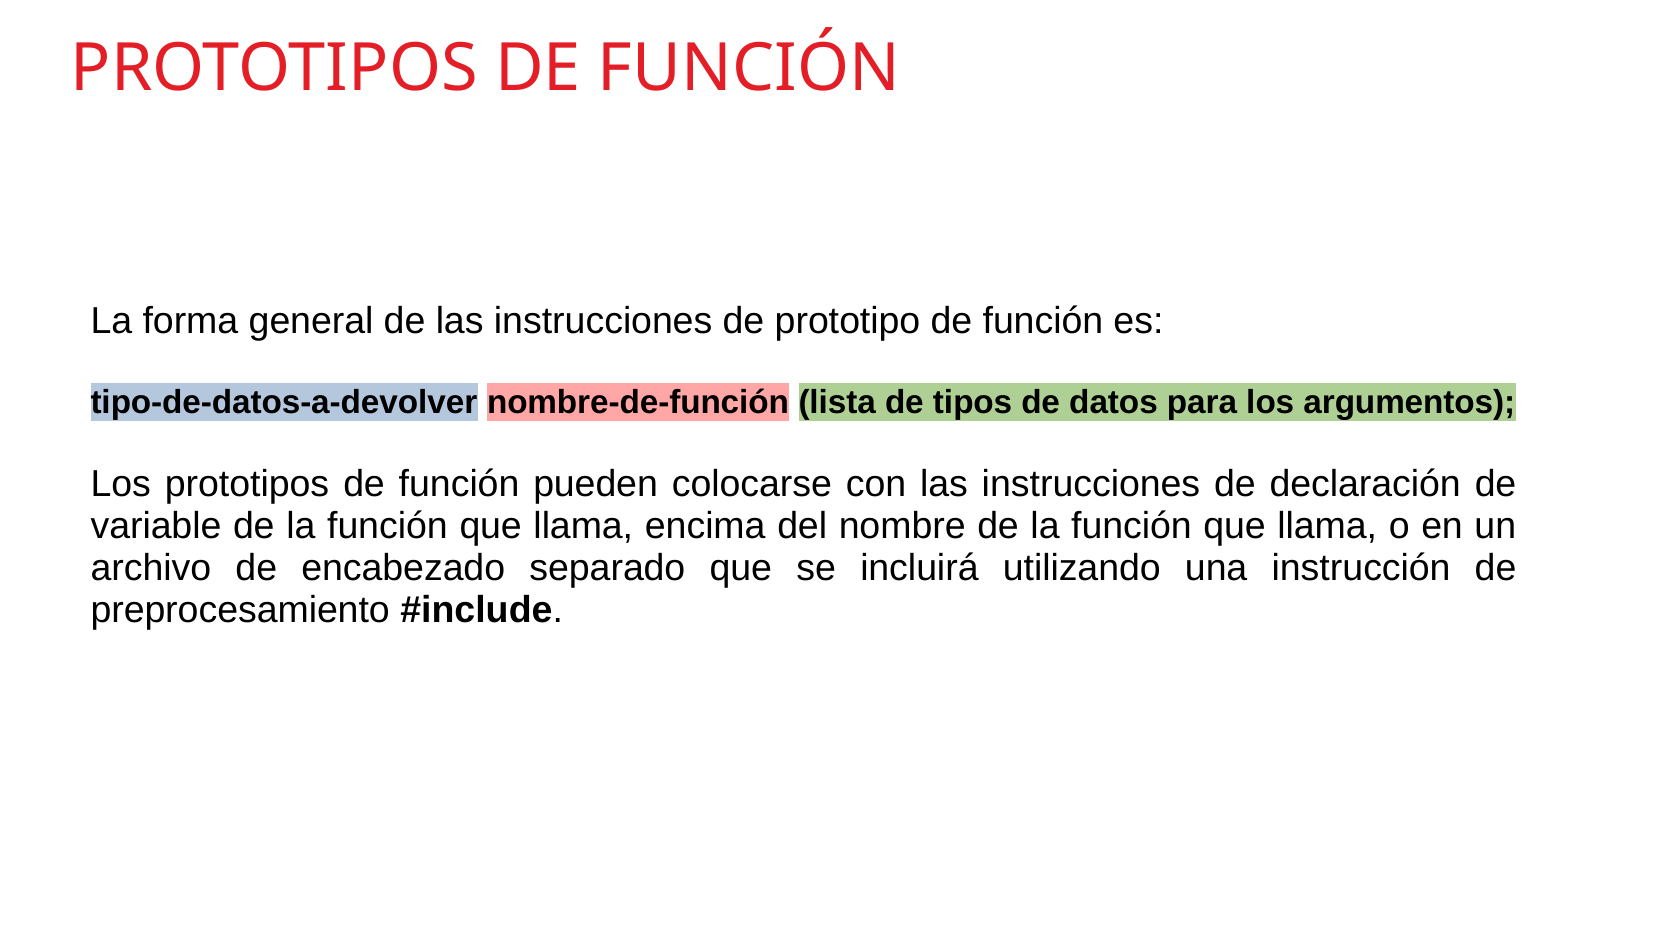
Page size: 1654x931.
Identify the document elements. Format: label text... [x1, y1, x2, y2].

text_box La forma general de las instrucciones de prototipo de función es: tipo-de-datos-a-devolver nombre-de-función (lista de tipos de datos para los argumentos); Los prototipos de función pueden colocarse con las instrucciones de declaración de variable de la función que llama, encima del nombre de la función que llama, o en un archivo de encabezado separado que se incluirá utilizando una instrucción de preprocesamiento #include. [75, 292, 1578, 638]
title PROTOTIPOS DE FUNCIÓN [70, 11, 1347, 118]
